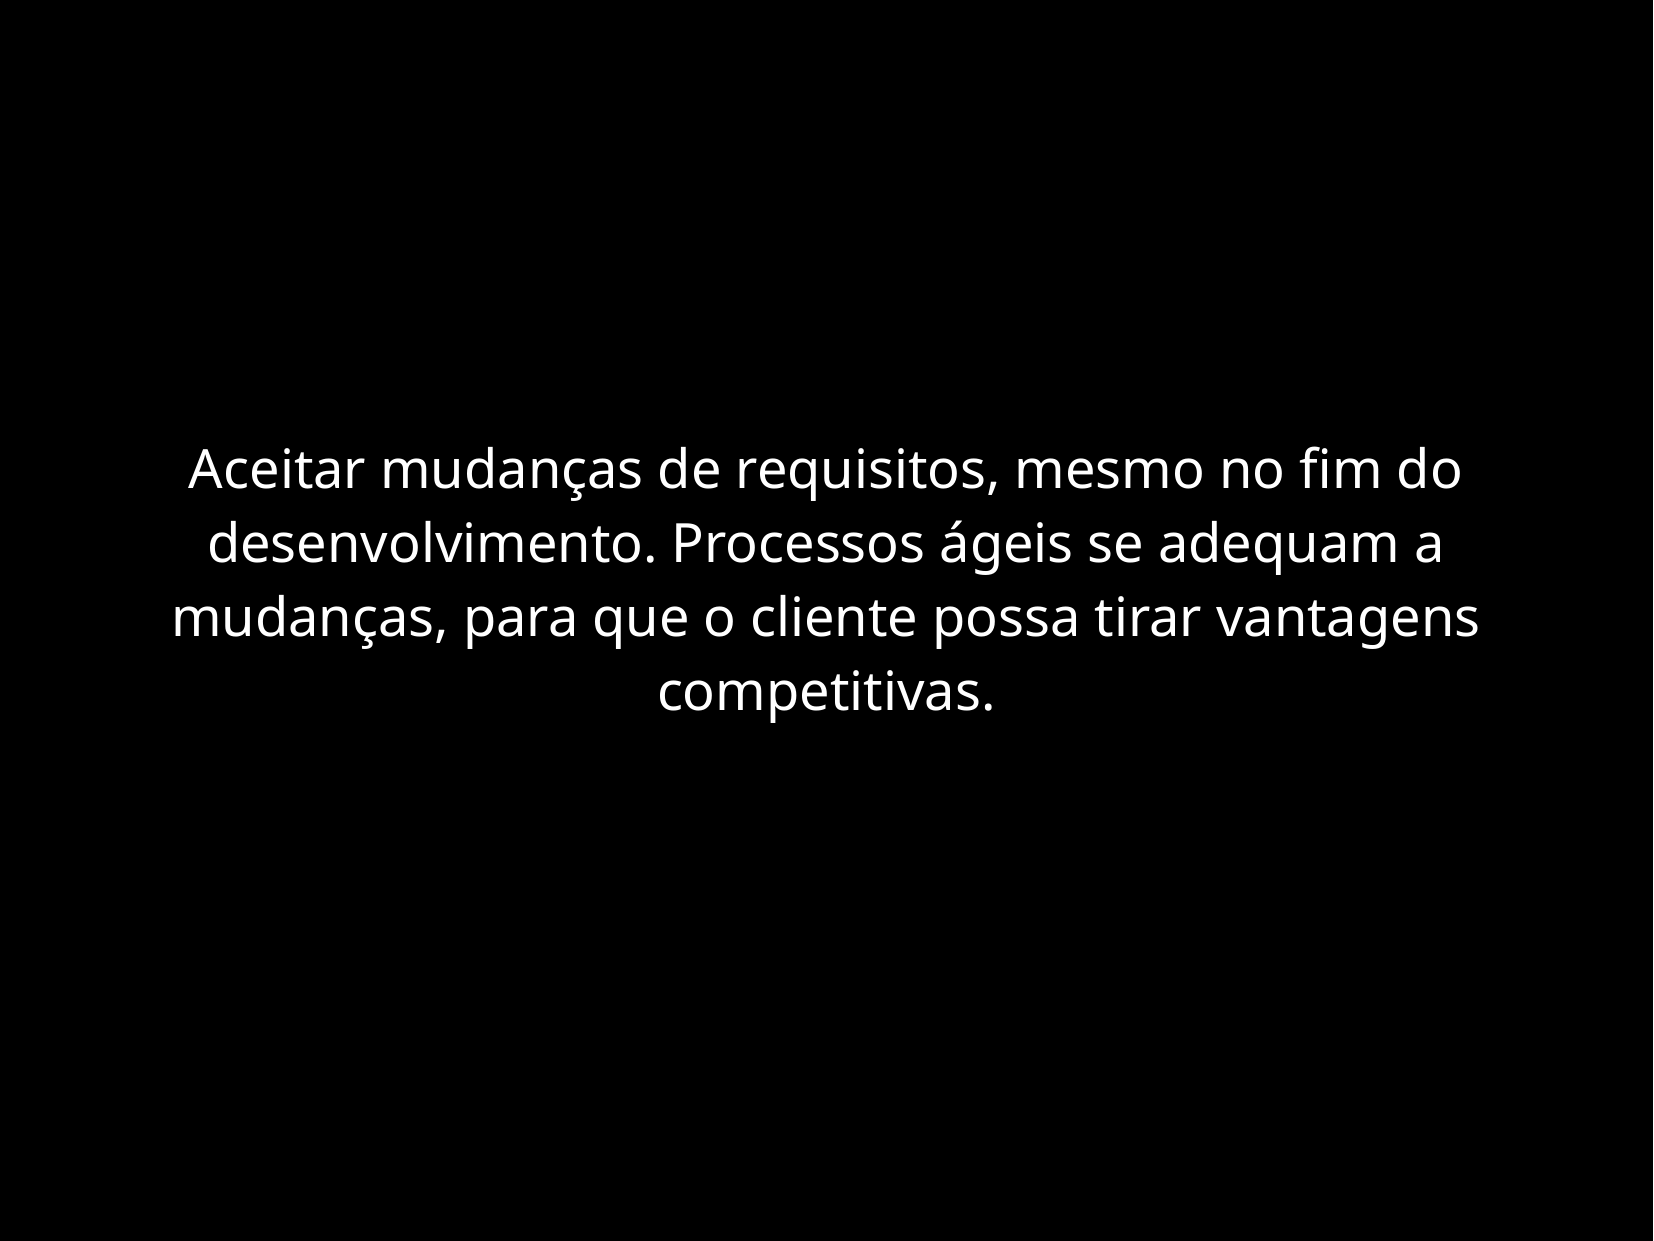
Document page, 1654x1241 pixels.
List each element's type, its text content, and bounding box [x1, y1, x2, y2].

text_box Aceitar mudanças de requisitos, mesmo no fim do desenvolvimento. Processos ágeis se adequam a mudanças, para que o cliente possa tirar vantagens competitivas. [82, 56, 1571, 1102]
